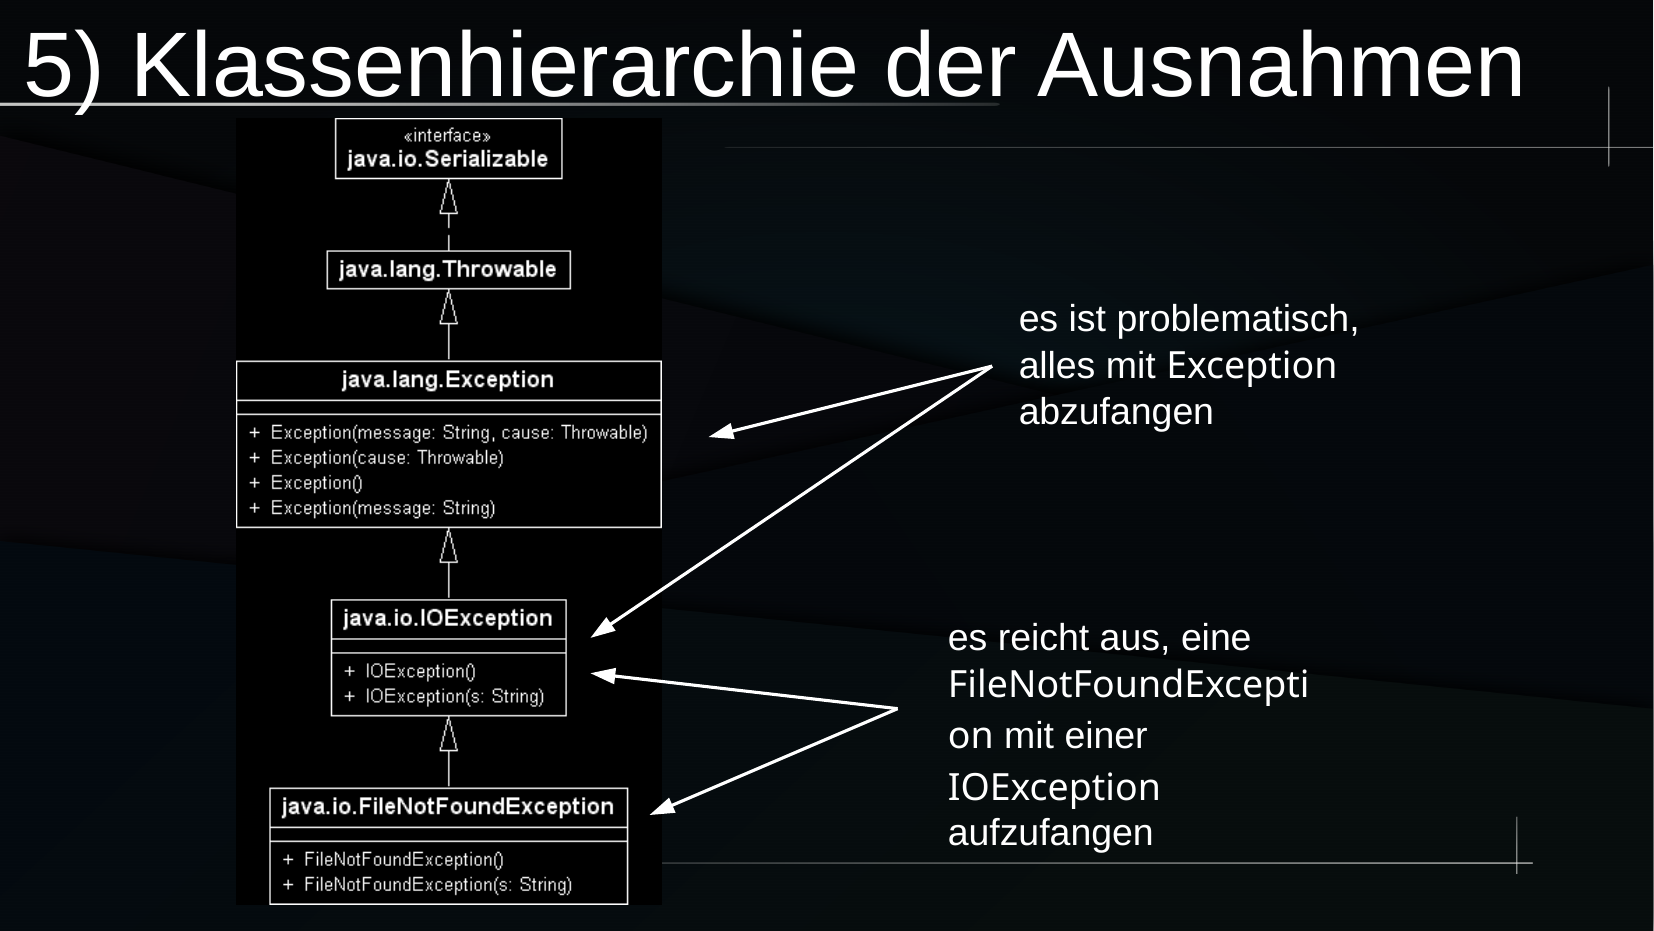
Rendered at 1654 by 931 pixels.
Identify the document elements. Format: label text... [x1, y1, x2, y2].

text_box es reicht aus, eine FileNotFoundException mit einer IOException aufzufangen [933, 608, 1347, 792]
text_box es ist problematisch, alles mit Exception abzufangen [1003, 289, 1418, 438]
title 5) Klassenhierarchie der Ausnahmen [23, 11, 1589, 119]
picture [0, 0, 1654, 931]
